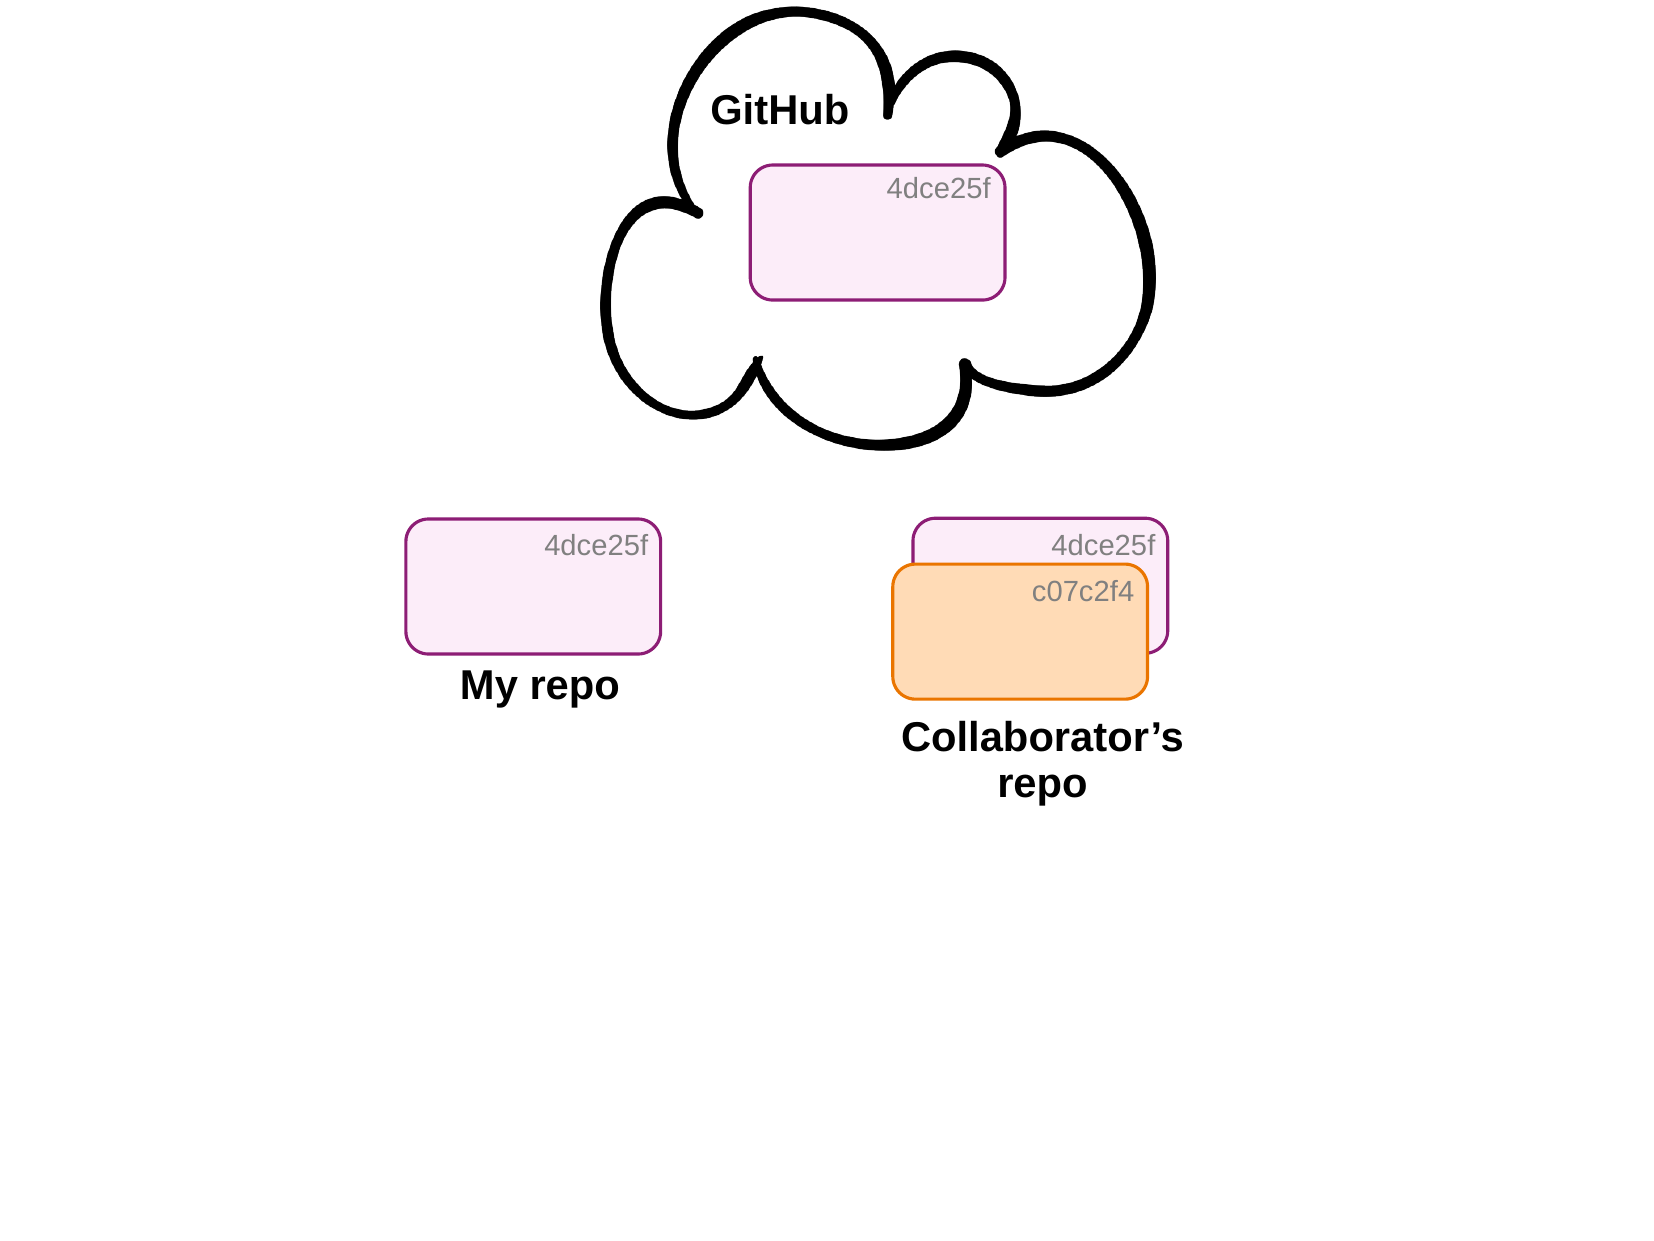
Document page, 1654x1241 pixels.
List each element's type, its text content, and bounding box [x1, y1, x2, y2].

text_box c07c2f4 [1011, 567, 1156, 620]
picture [600, 6, 1156, 451]
text_box [405, 518, 661, 655]
text_box Collaborator’s repo [885, 706, 1201, 815]
text_box 4dce25f [1019, 521, 1188, 576]
text_box My repo [435, 653, 646, 725]
text_box 4dce25f [512, 521, 681, 576]
text_box [892, 518, 1168, 700]
